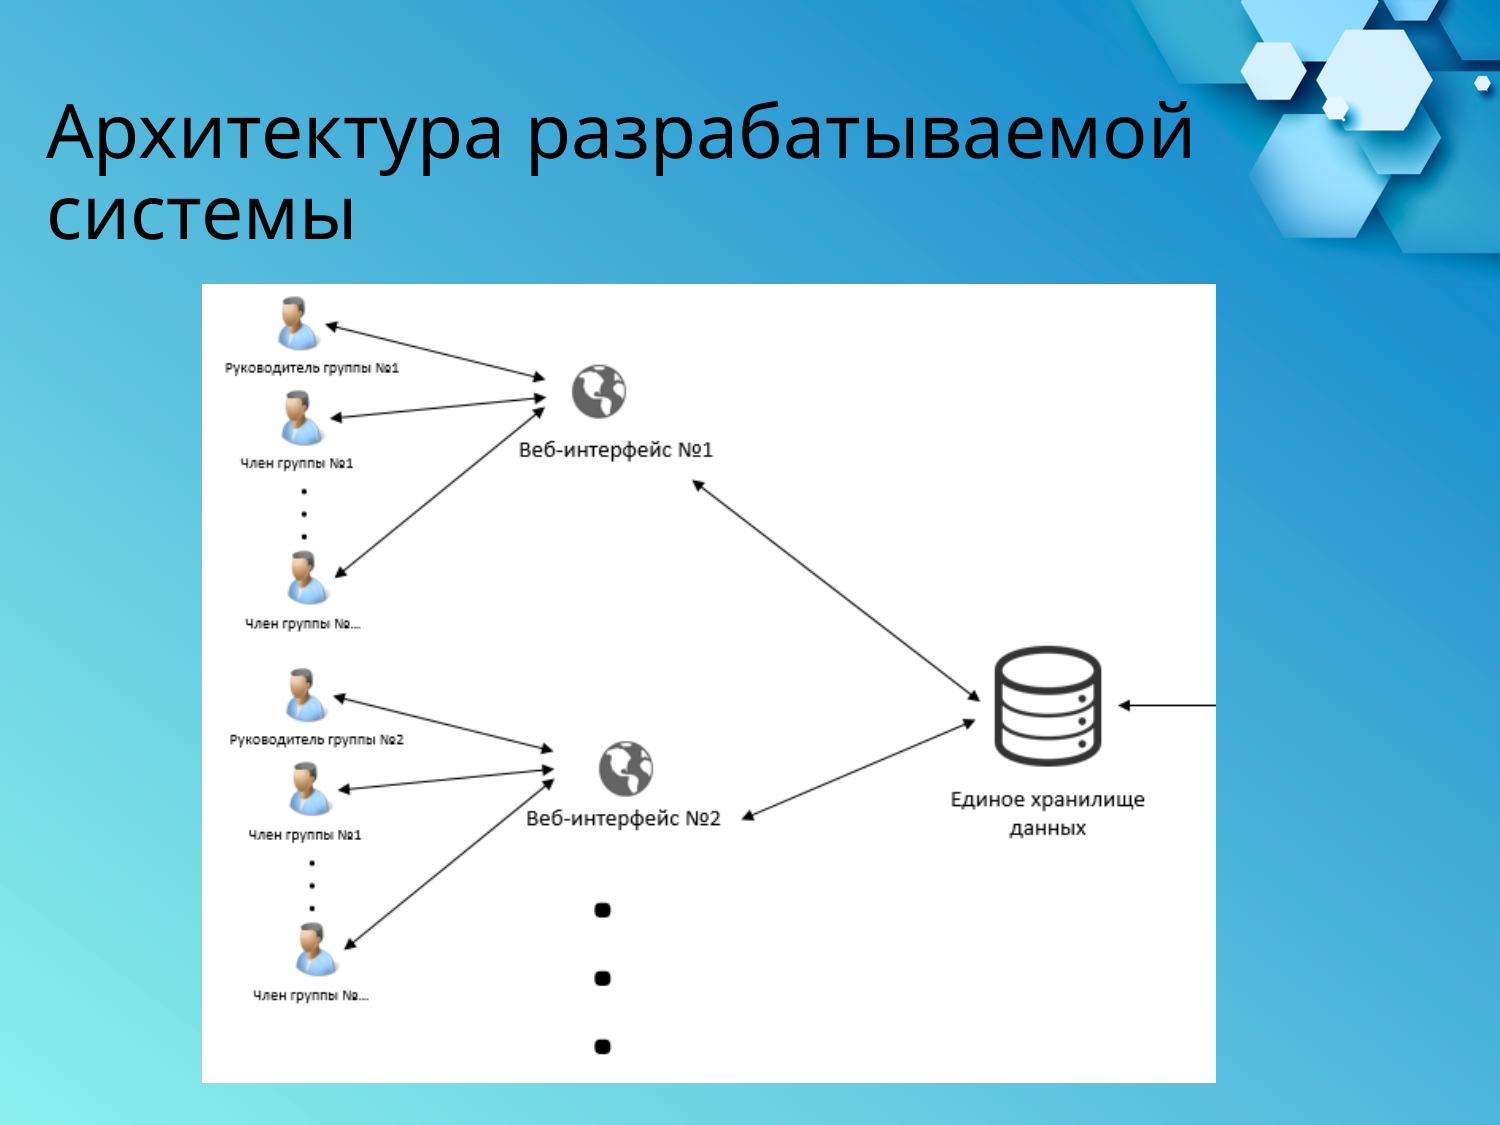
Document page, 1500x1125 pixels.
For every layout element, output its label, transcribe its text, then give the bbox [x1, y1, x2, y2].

title Архитектура разрабатываемой системы [30, 65, 1325, 285]
picture [202, 284, 1216, 1083]
